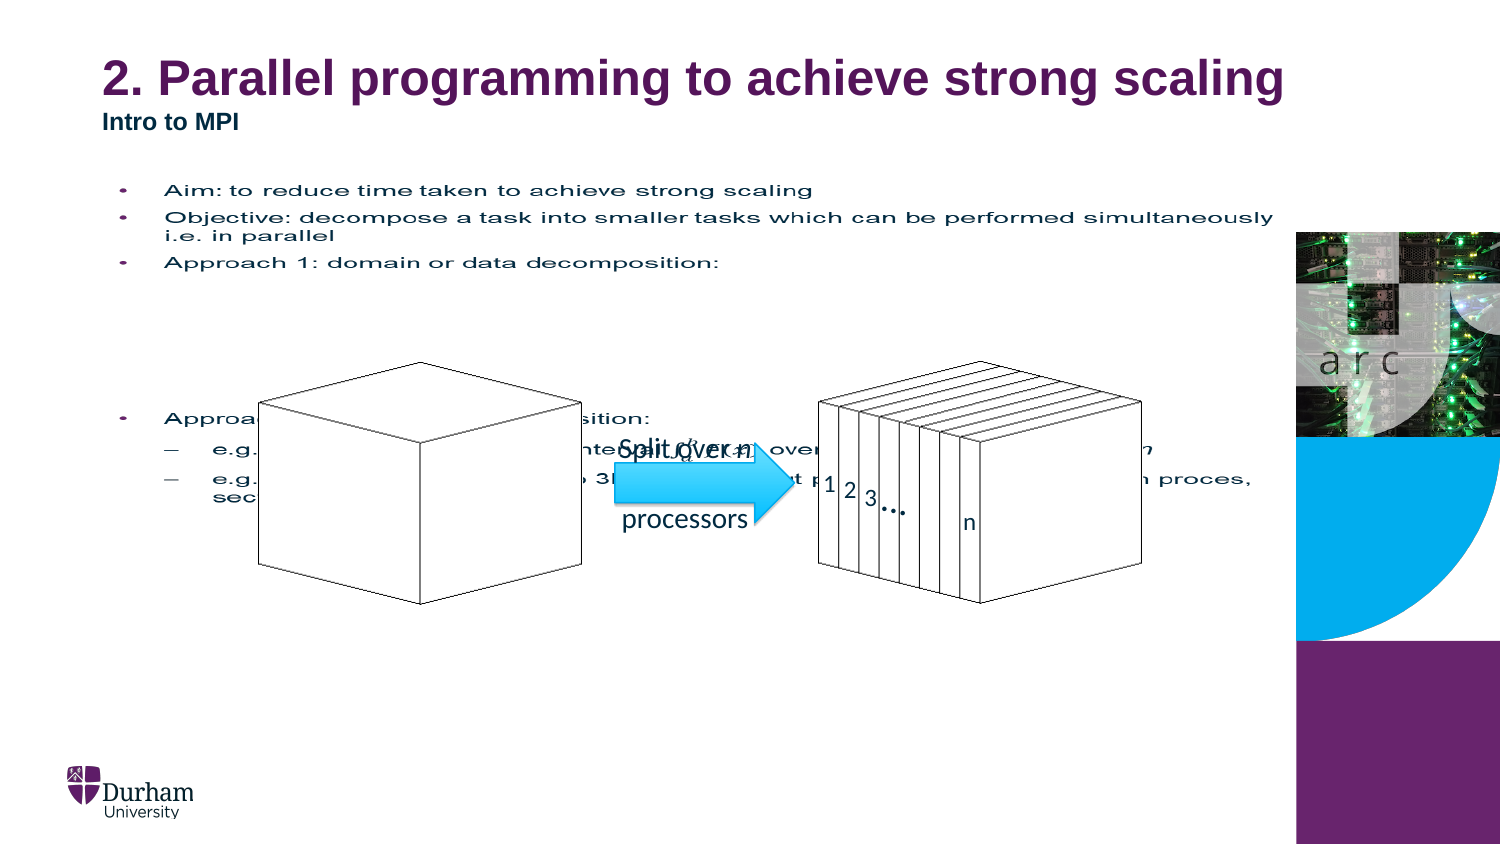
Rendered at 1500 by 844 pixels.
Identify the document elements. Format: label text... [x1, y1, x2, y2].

picture [258, 361, 583, 605]
text_box 3 [849, 473, 873, 519]
picture [1296, 232, 1500, 436]
list [101, 176, 1297, 515]
text_box 2 [828, 466, 872, 512]
title 2. Parallel programming to achieve strong scaling Intro to MPI [101, 45, 1399, 187]
text_box 1 [808, 459, 852, 505]
text_box Split over n processors [602, 421, 768, 542]
text_box … [862, 463, 931, 535]
picture [818, 360, 1143, 604]
picture [67, 766, 193, 819]
text_box [1296, 640, 1500, 844]
text_box [768, 456, 795, 510]
text_box n [948, 497, 992, 543]
picture [1332, 467, 1500, 640]
